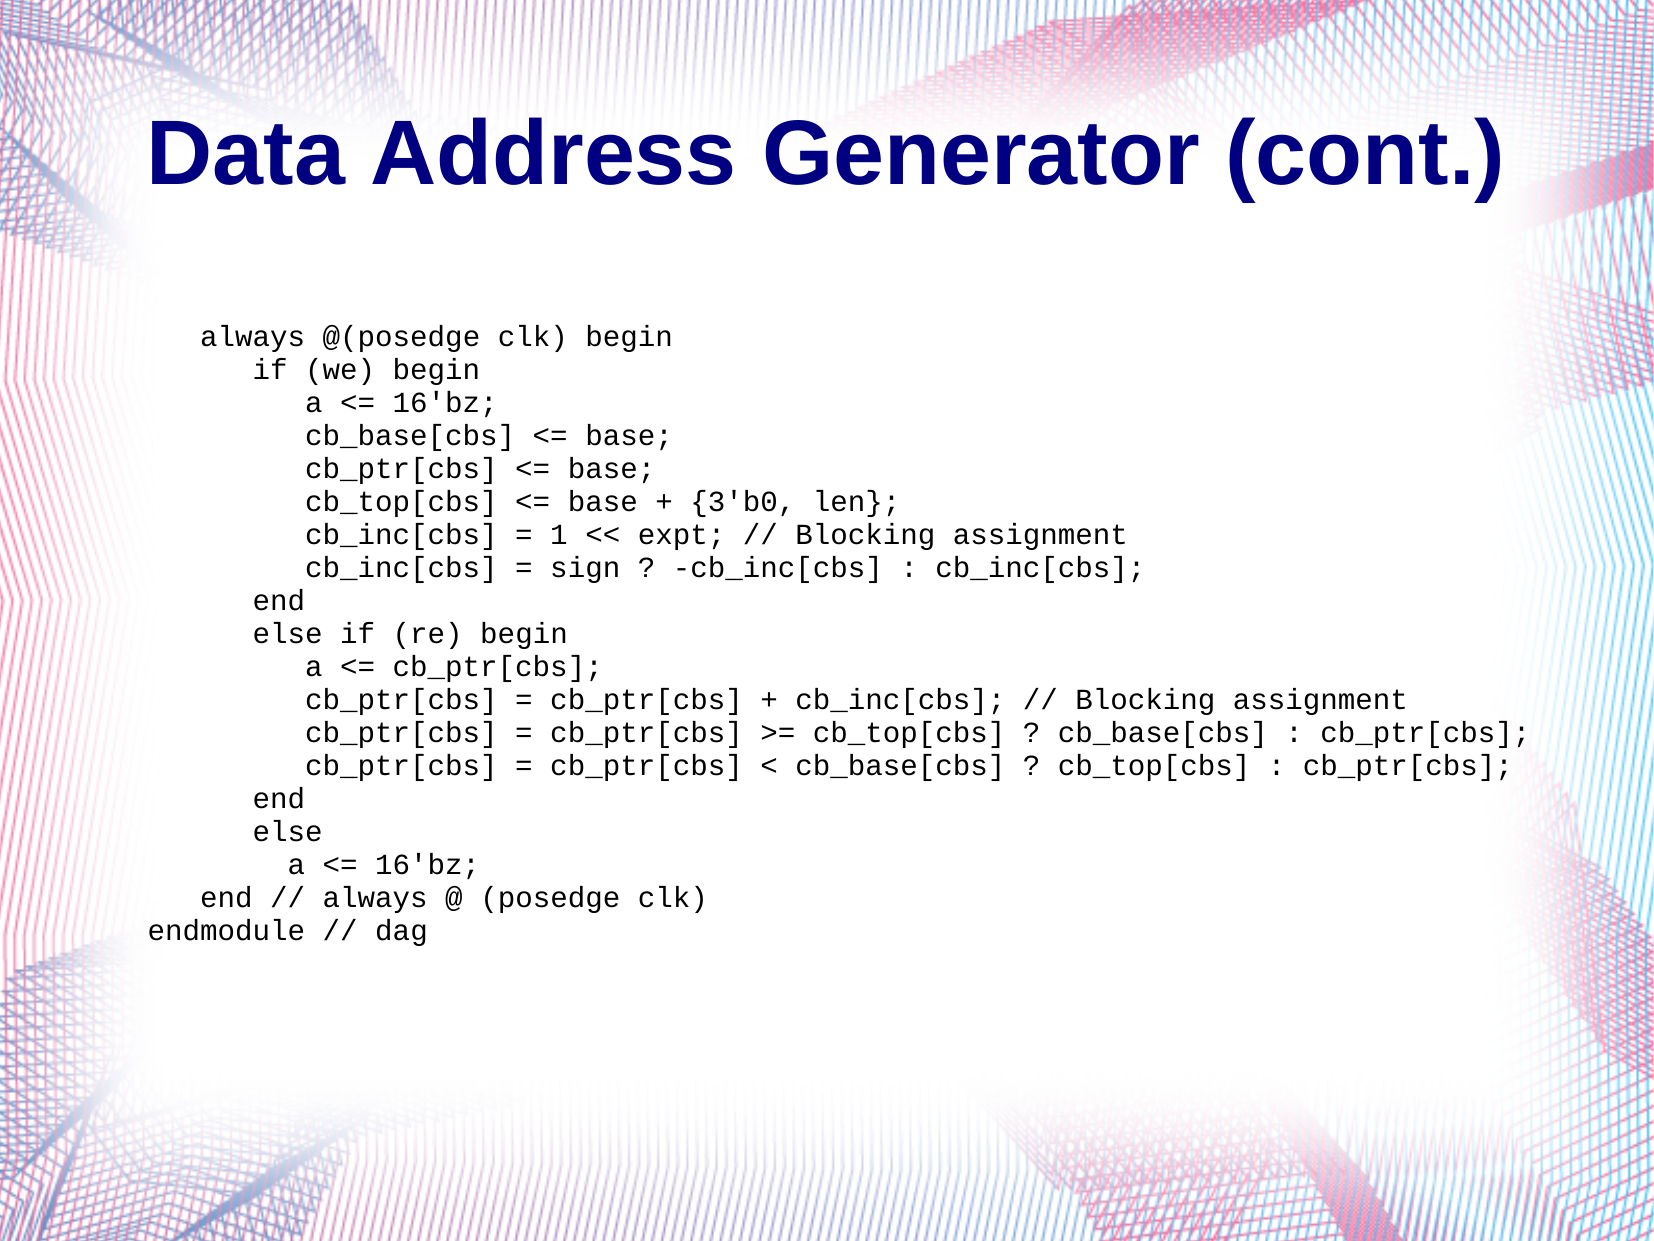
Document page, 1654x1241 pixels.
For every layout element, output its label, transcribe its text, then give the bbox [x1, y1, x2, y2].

title Data Address Generator (cont.) [82, 49, 1571, 257]
text_box always @(posedge clk) begin if (we) begin a <= 16'bz; cb_base[cbs] <= base; cb_ptr[cbs] <= base; cb_top[cbs] <= base + {3'b0, len}; cb_inc[cbs] = 1 << expt; // Blocking assignment cb_inc[cbs] = sign ? -cb_inc[cbs] : cb_inc[cbs]; end else if (re) begin a <= cb_ptr[cbs]; cb_ptr[cbs] = cb_ptr[cbs] + cb_inc[cbs]; // Blocking assignment cb_ptr[cbs] = cb_ptr[cbs] >= cb_top[cbs] ? cb_base[cbs] : cb_ptr[cbs]; cb_ptr[cbs] = cb_ptr[cbs] < cb_base[cbs] ? cb_top[cbs] : cb_ptr[cbs]; end else a <= 16'bz; end // always @ (posedge clk) endmodule // dag [132, 315, 1546, 958]
picture [0, 0, 1654, 1241]
